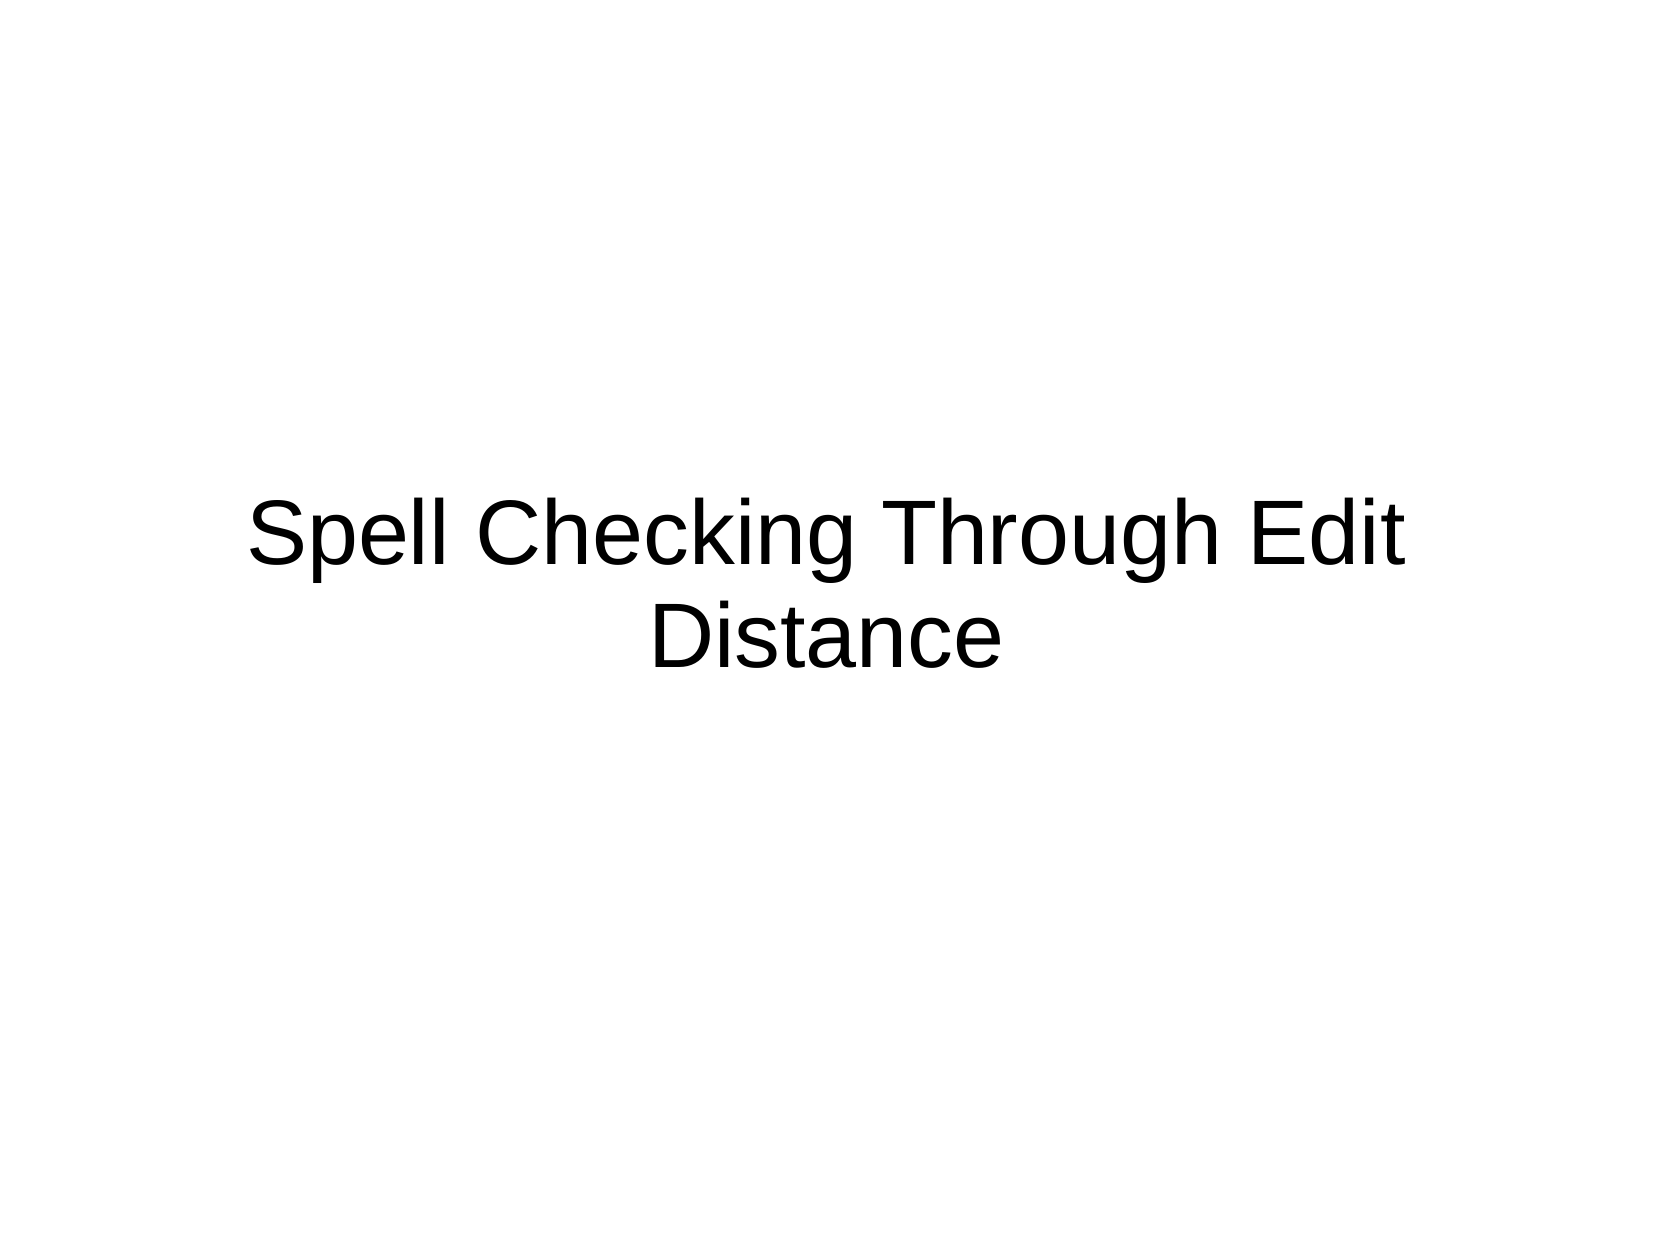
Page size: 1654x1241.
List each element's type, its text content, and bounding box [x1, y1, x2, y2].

title Spell Checking Through Edit Distance [82, 480, 1571, 688]
